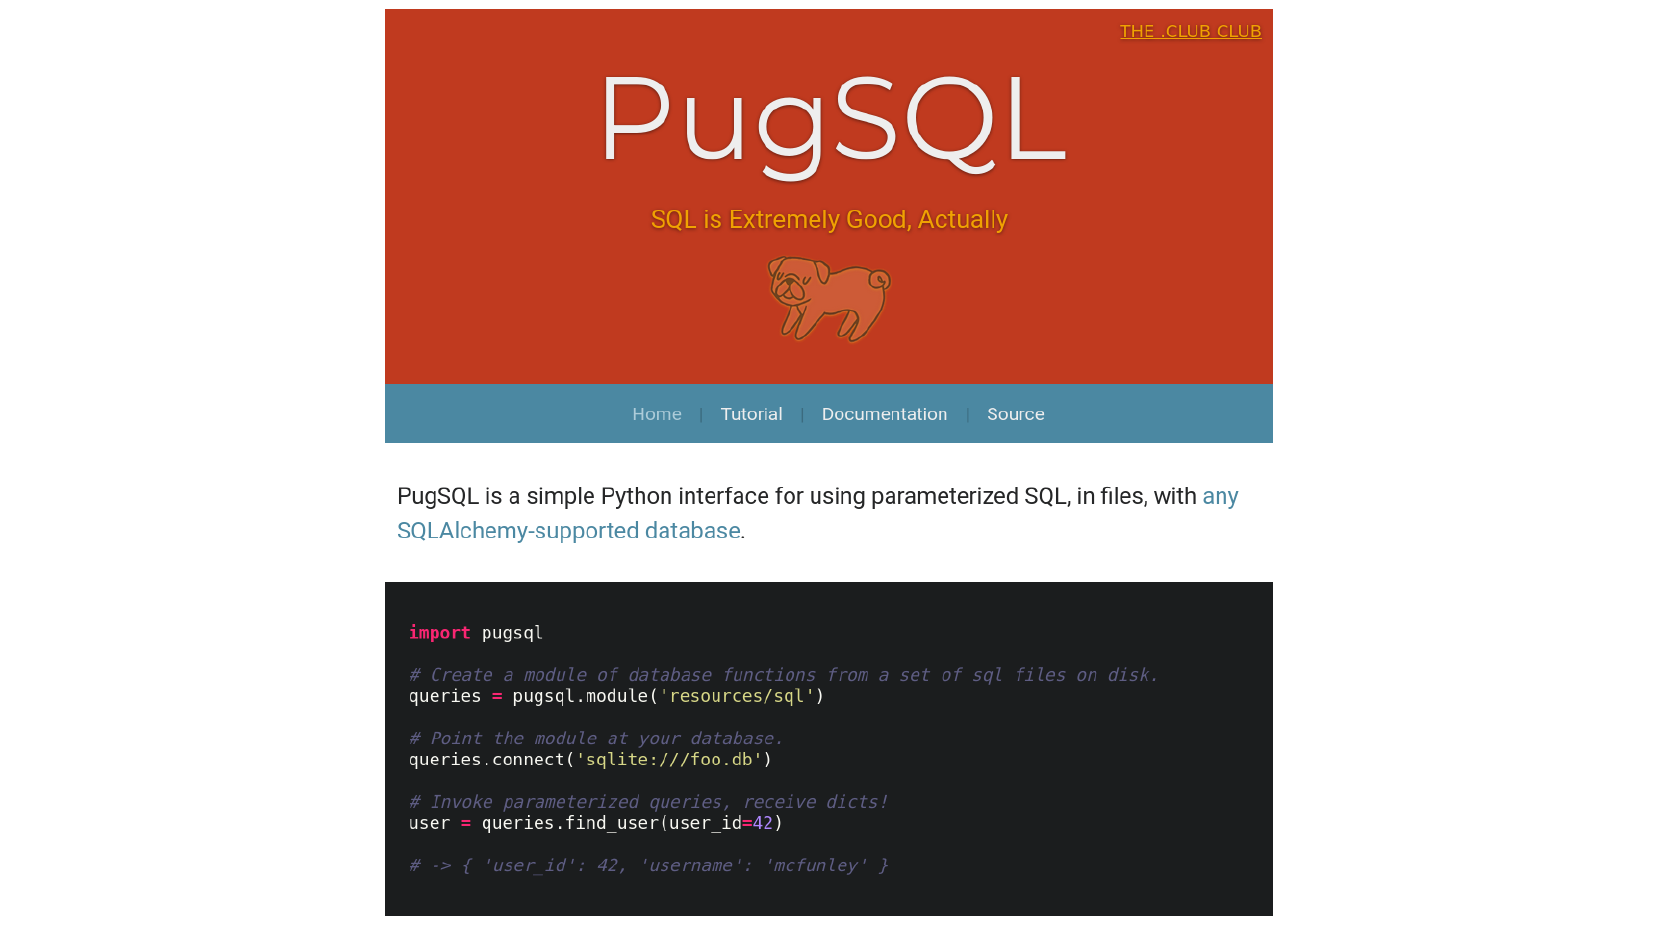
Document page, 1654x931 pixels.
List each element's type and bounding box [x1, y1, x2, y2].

picture [385, 9, 1273, 931]
